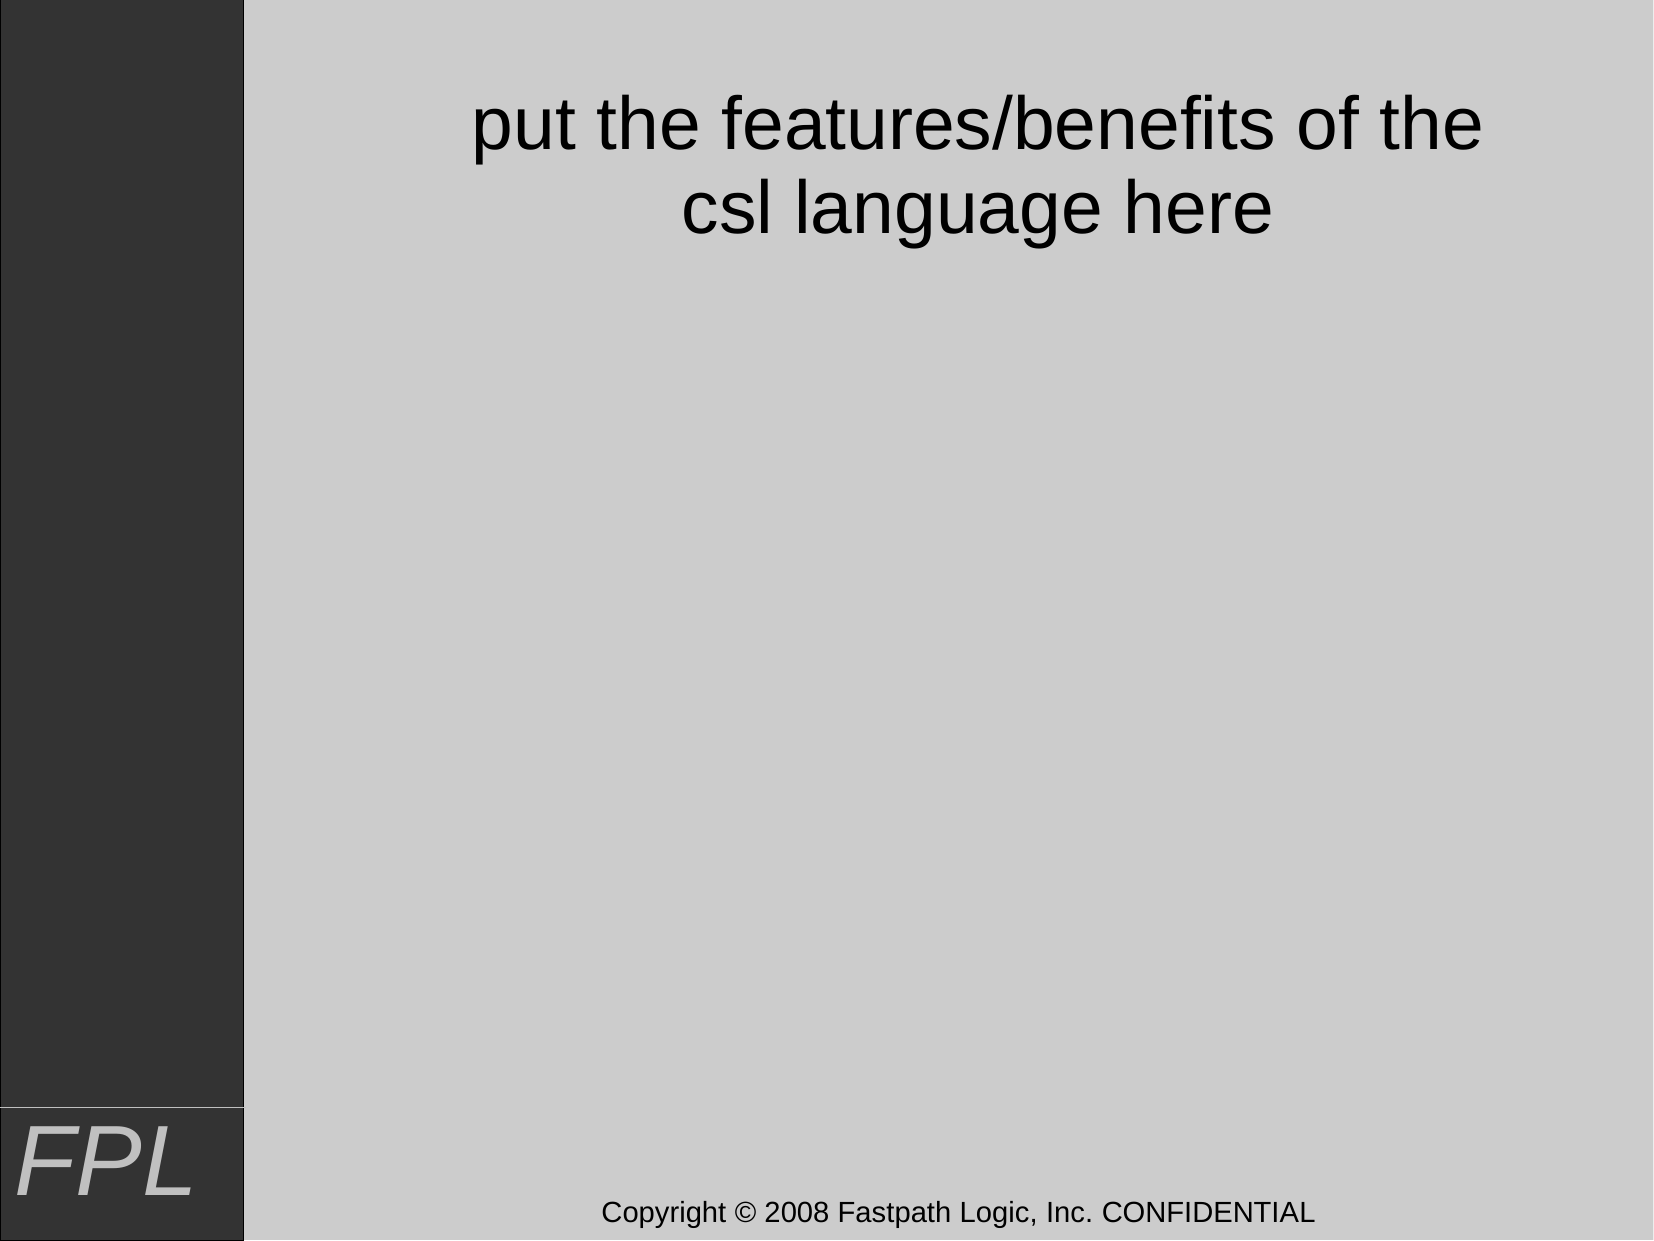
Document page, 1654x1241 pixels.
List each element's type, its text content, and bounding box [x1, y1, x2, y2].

title put the features/benefits of the csl language here [427, 53, 1530, 277]
